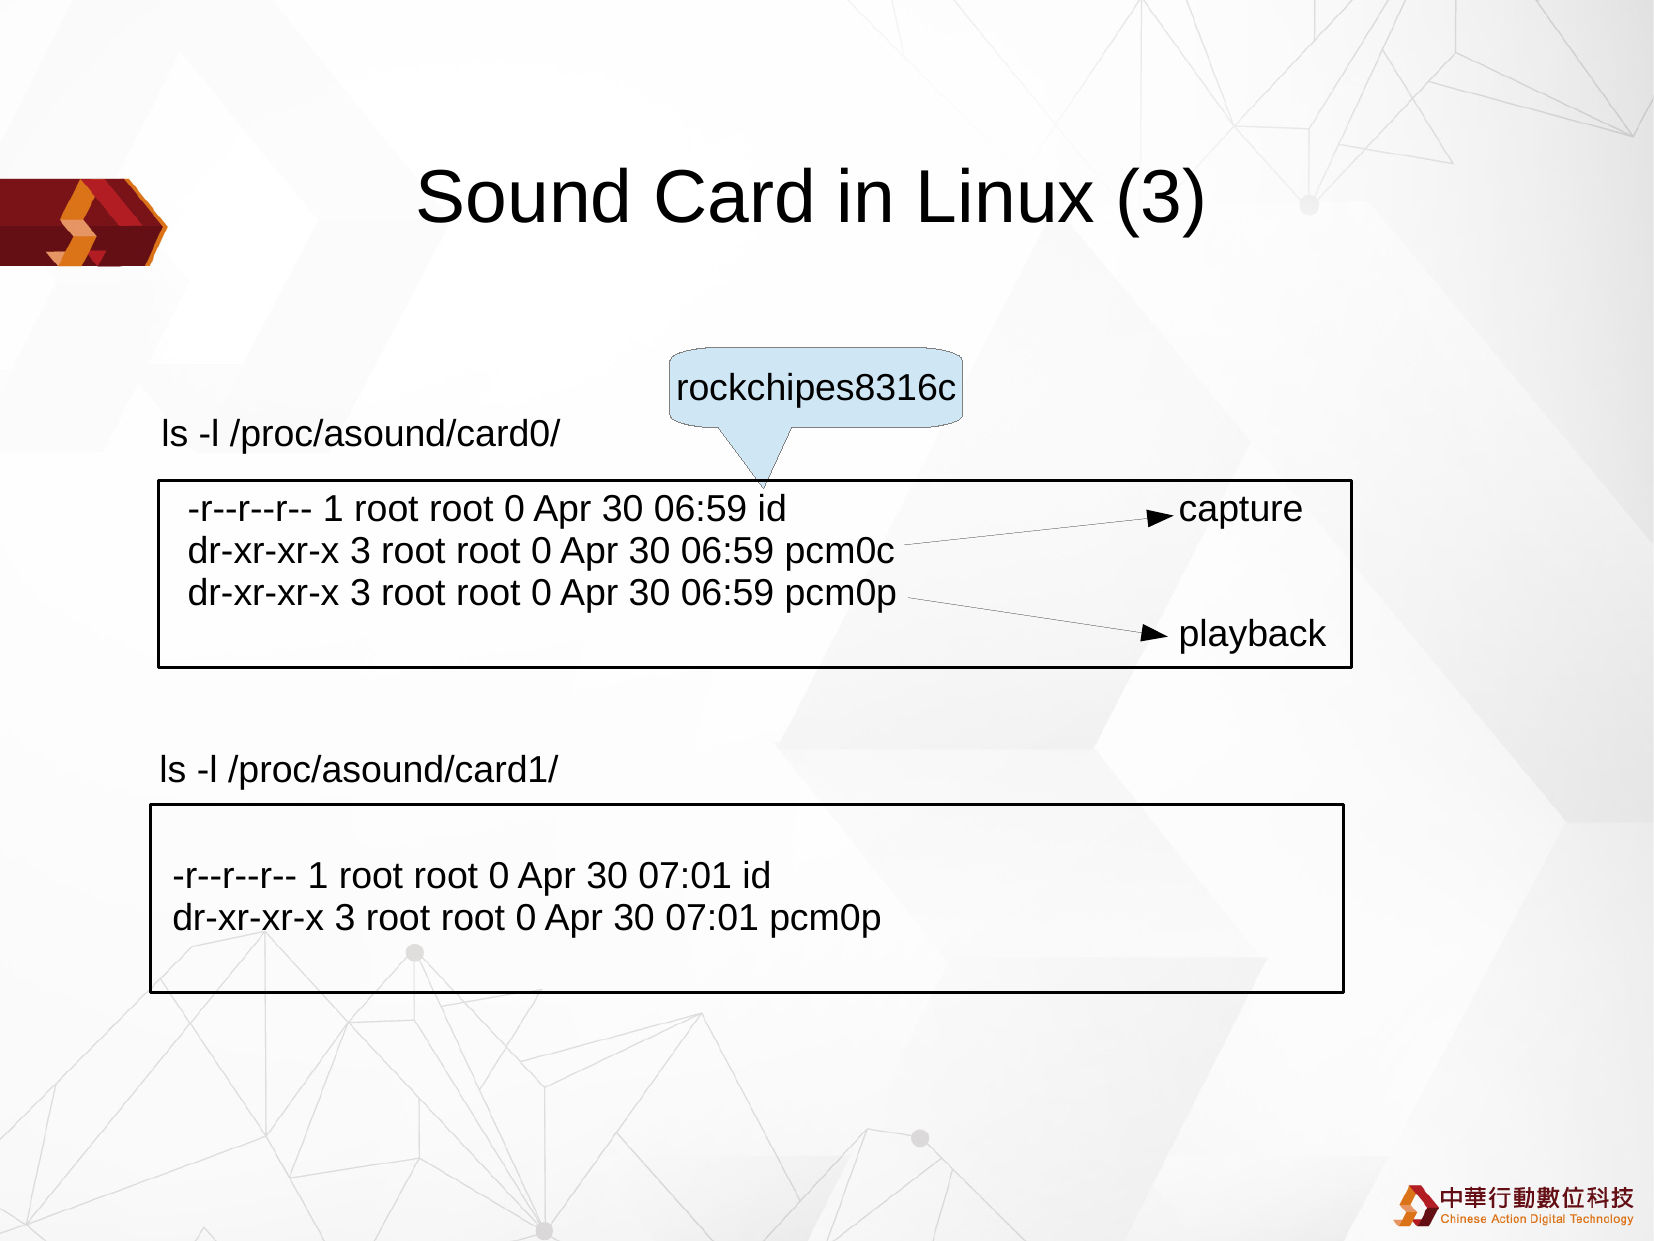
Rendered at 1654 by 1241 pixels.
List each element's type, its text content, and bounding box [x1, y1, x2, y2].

text_box playback [1164, 605, 1352, 668]
picture [0, 0, 1654, 1241]
title Sound Card in Linux (3) [118, 112, 1506, 281]
text_box capture [1164, 480, 1352, 543]
text_box rockchipes8316c [669, 347, 963, 479]
text_box ls -l /proc/asound/card1/ [144, 741, 622, 817]
text_box ls -l /proc/asound/card0/ [146, 405, 624, 481]
text_box -r--r--r-- 1 root root 0 Apr 30 06:59 id dr-xr-xr-x 3 root root 0 Apr 30 06:59 pcm0c dr-xr-xr-x 3 root root 0 Apr 30 06:59 pcm0p [172, 482, 1350, 664]
text_box -r--r--r-- 1 root root 0 Apr 30 07:01 id dr-xr-xr-x 3 root root 0 Apr 30 07:01 pcm0p [157, 847, 897, 947]
